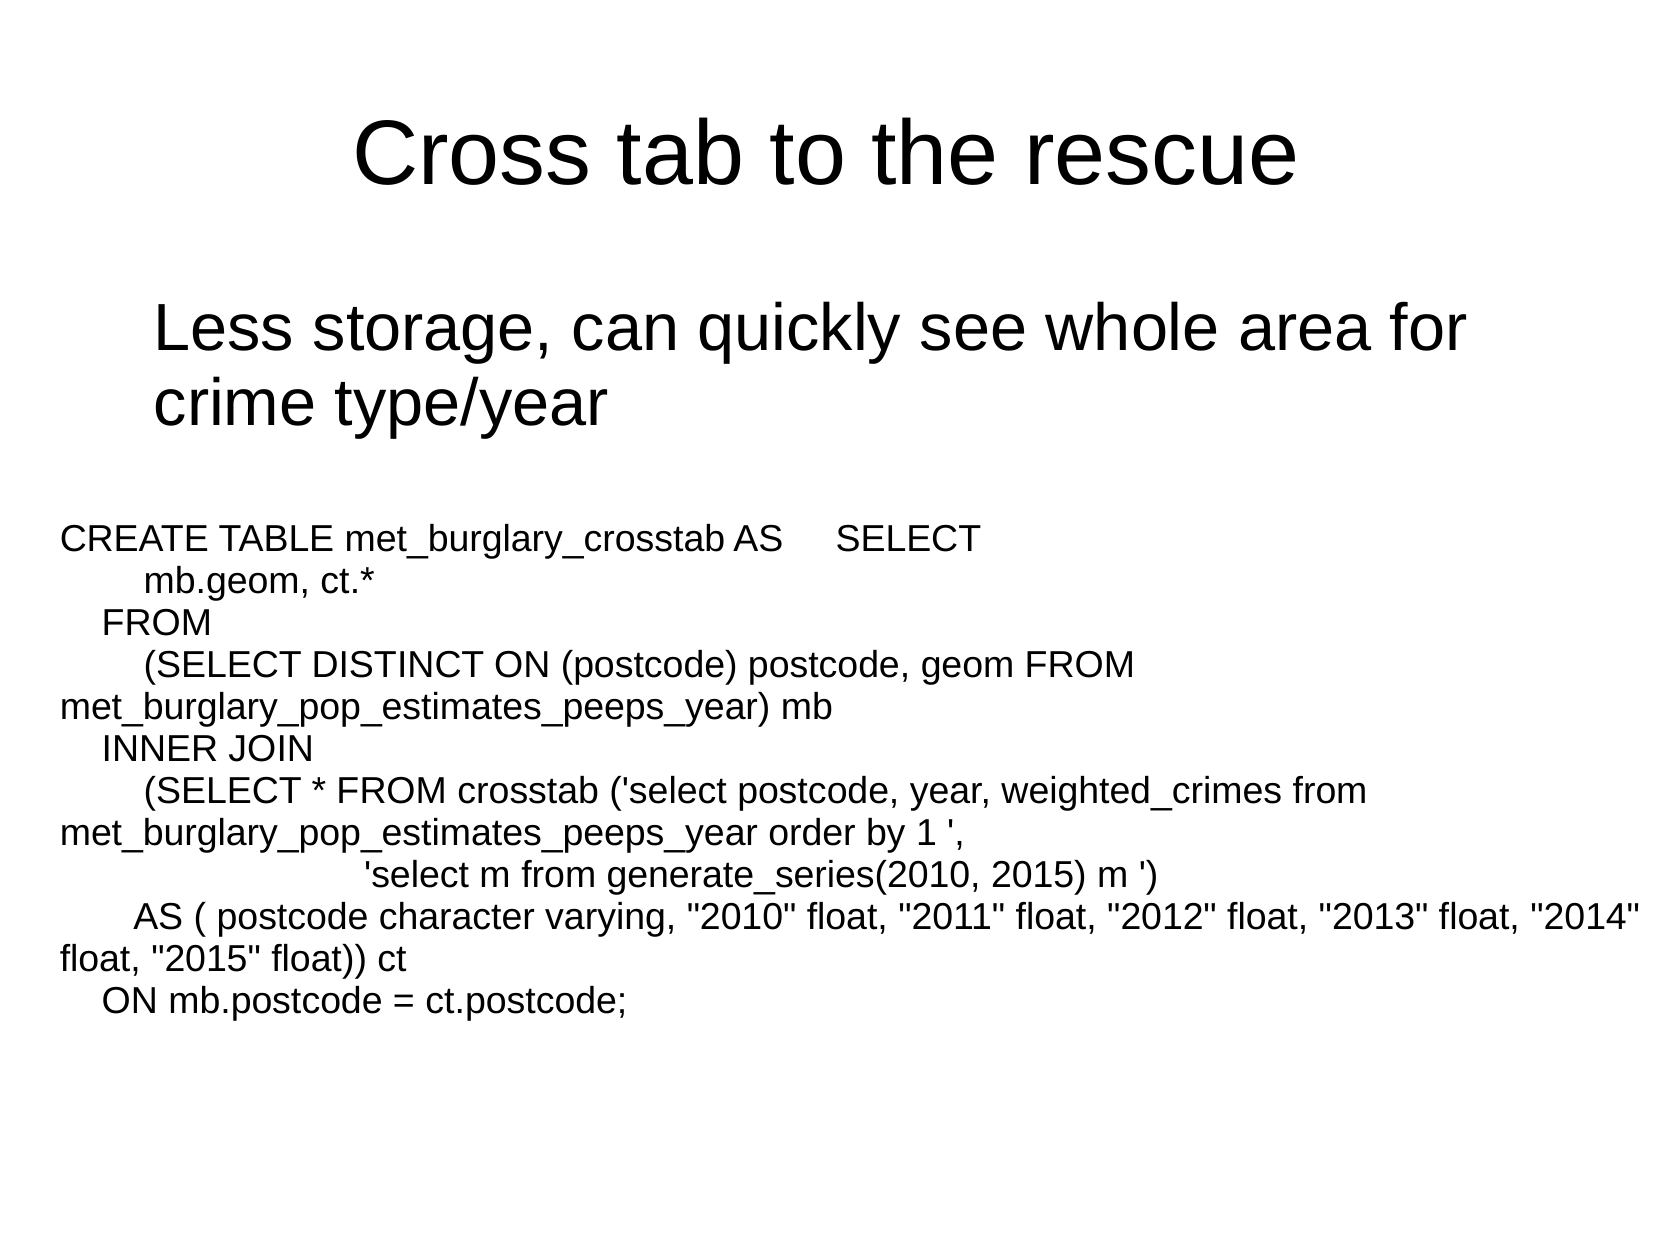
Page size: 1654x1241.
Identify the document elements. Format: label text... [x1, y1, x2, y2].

list Less storage, can quickly see whole area for crime type/year [82, 290, 1571, 510]
text_box CREATE TABLE met_burglary_crosstab AS SELECT mb.geom, ct.* FROM (SELECT DISTINCT ON (postcode) postcode, geom FROM met_burglary_pop_estimates_peeps_year) mb INNER JOIN (SELECT * FROM crosstab ('select postcode, year, weighted_crimes from met_burglary_pop_estimates_peeps_year order by 1 ', 'select m from generate_series(2010, 2015) m ') AS ( postcode character varying, "2010" float, "2011" float, "2012" float, "2013" float, "2014" float, "2015" float)) ct ON mb.postcode = ct.postcode; [45, 510, 1653, 1126]
title Cross tab to the rescue [82, 49, 1571, 257]
